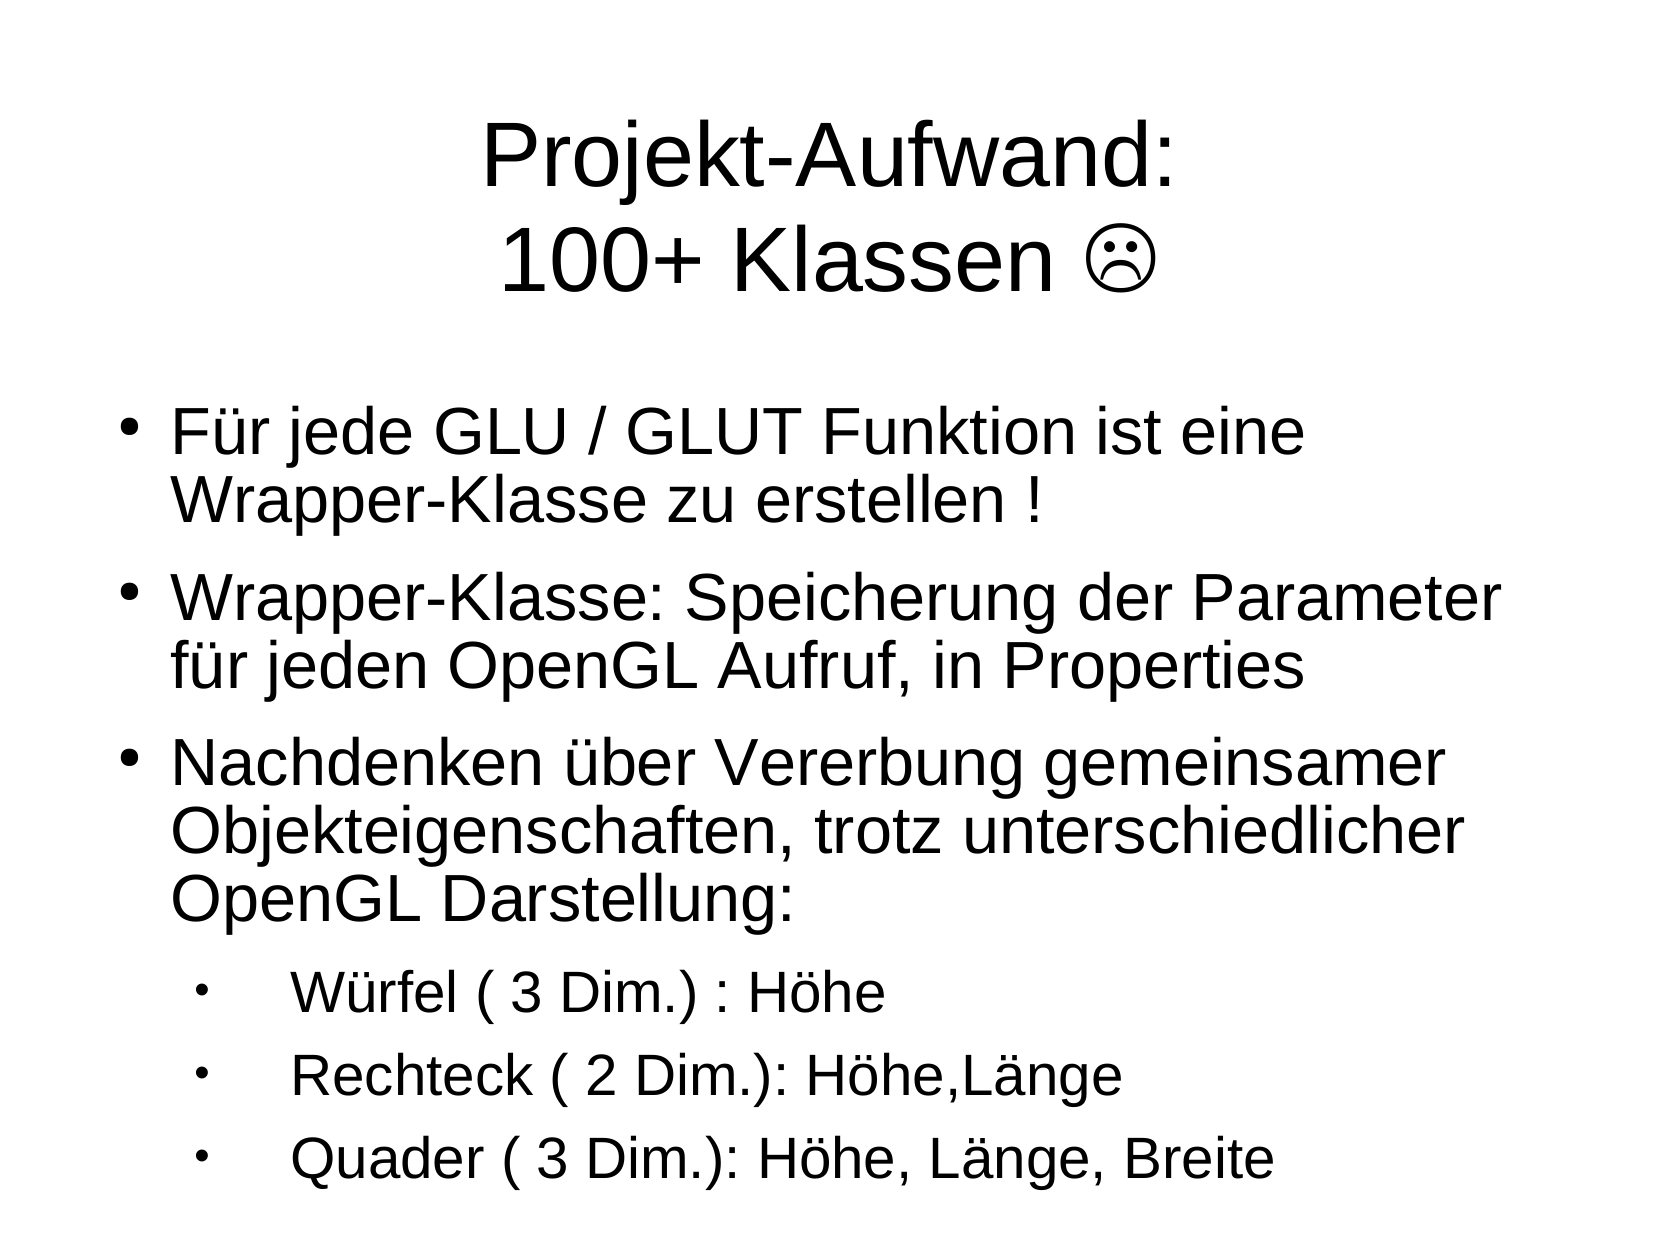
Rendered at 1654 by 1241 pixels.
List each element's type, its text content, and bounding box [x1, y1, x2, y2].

title Projekt-Aufwand: 100+ Klassen  [121, 102, 1538, 313]
list Für jede GLU / GLUT Funktion ist eine Wrapper-Klasse zu erstellen ! Wrapper-Klasse: Speicherung der Parameter für jeden OpenGL Aufruf, in Properties Nachdenken über Vererbung gemeinsamer Objekteigenschaften, trotz unterschiedlicher OpenGL Darstellung: Würfel ( 3 Dim.) : Höhe Rechteck ( 2 Dim.): Höhe,Länge Quader ( 3 Dim.): Höhe, Länge, Breite [99, 399, 1513, 1203]
